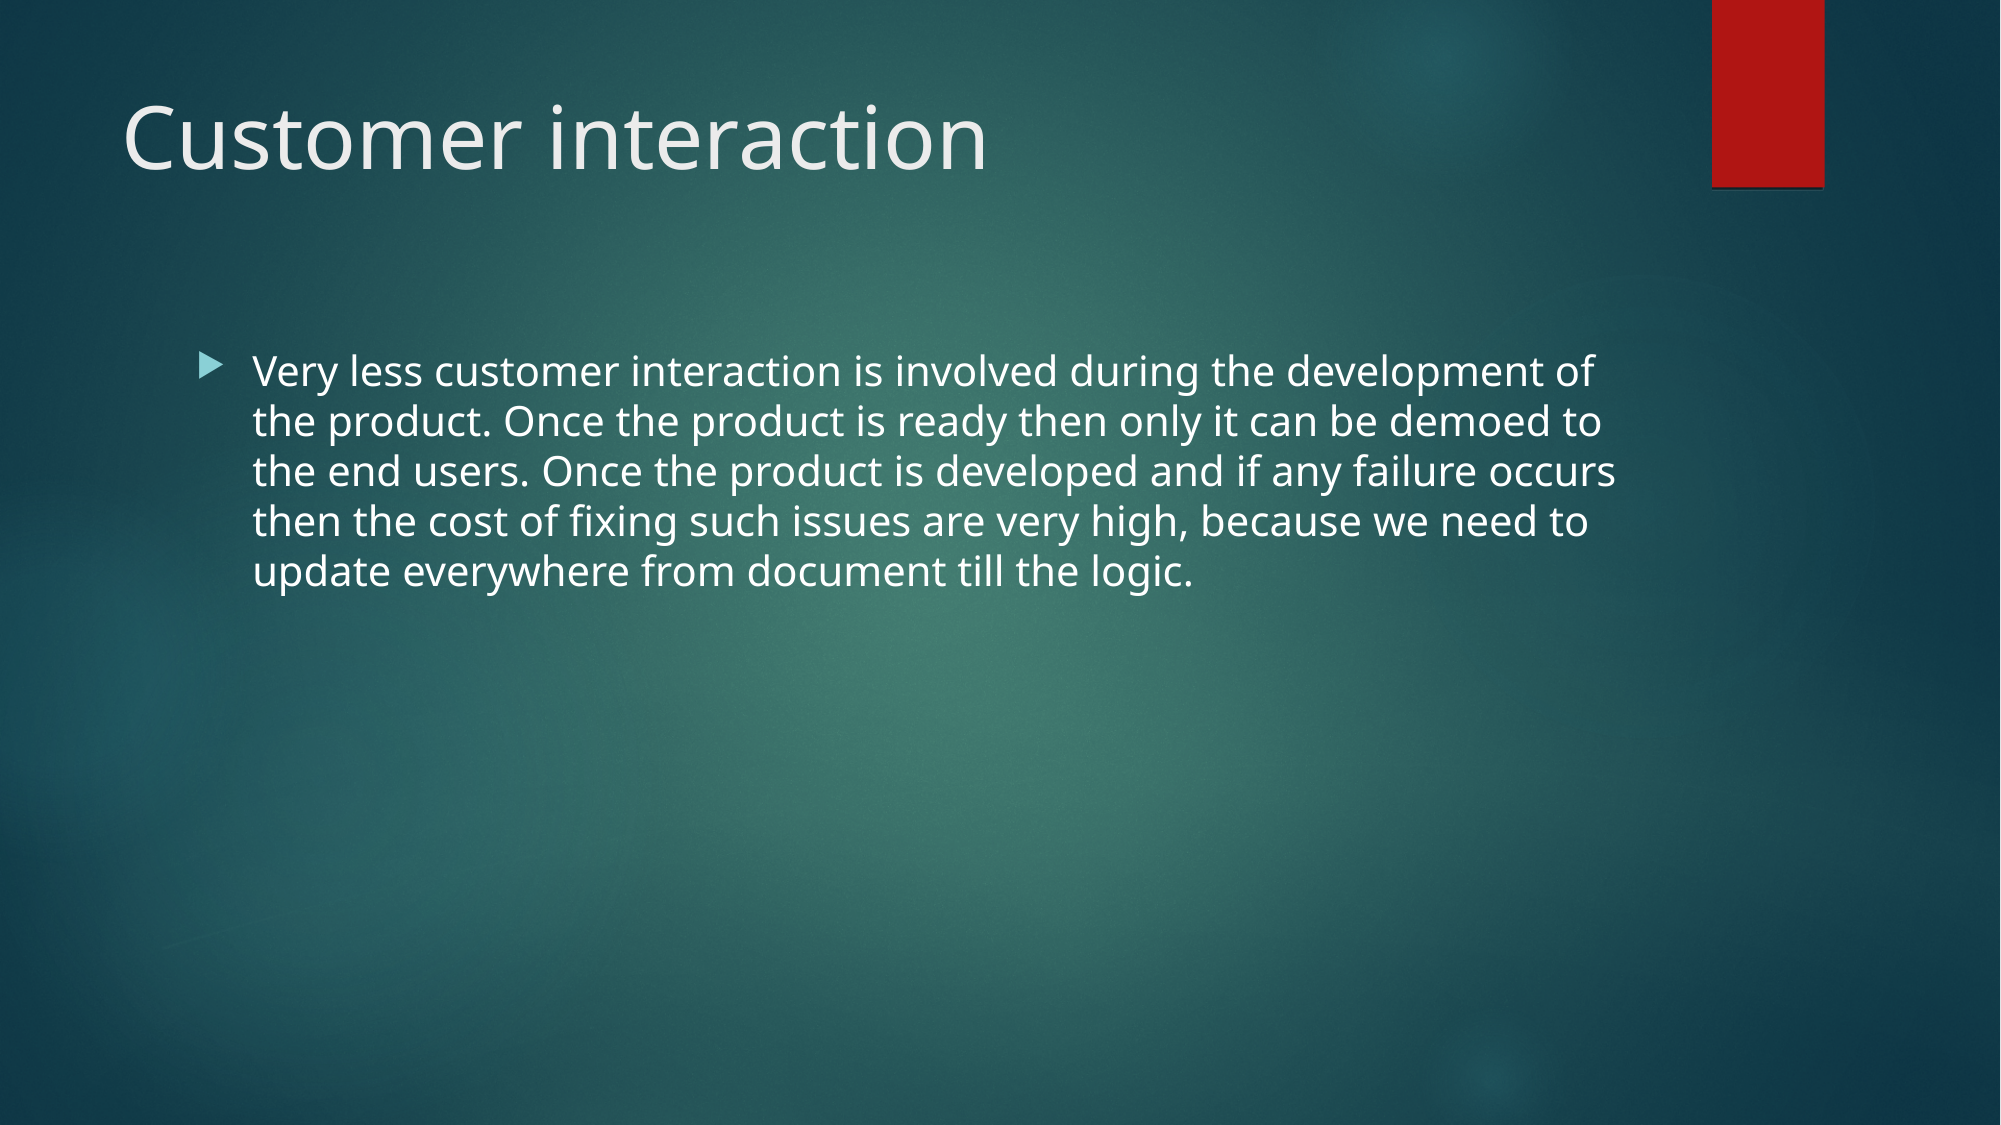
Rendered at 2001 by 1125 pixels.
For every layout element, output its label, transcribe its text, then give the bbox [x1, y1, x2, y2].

list Very less customer interaction is involved during the development of the product. Once the product is ready then only it can be demoed to the end users. Once the product is developed and if any failure occurs then the cost of fixing such issues are very high, because we need to update everywhere from document till the logic. [181, 336, 1649, 1025]
title Customer interaction [106, 74, 1649, 304]
picture [0, 0, 2001, 1125]
